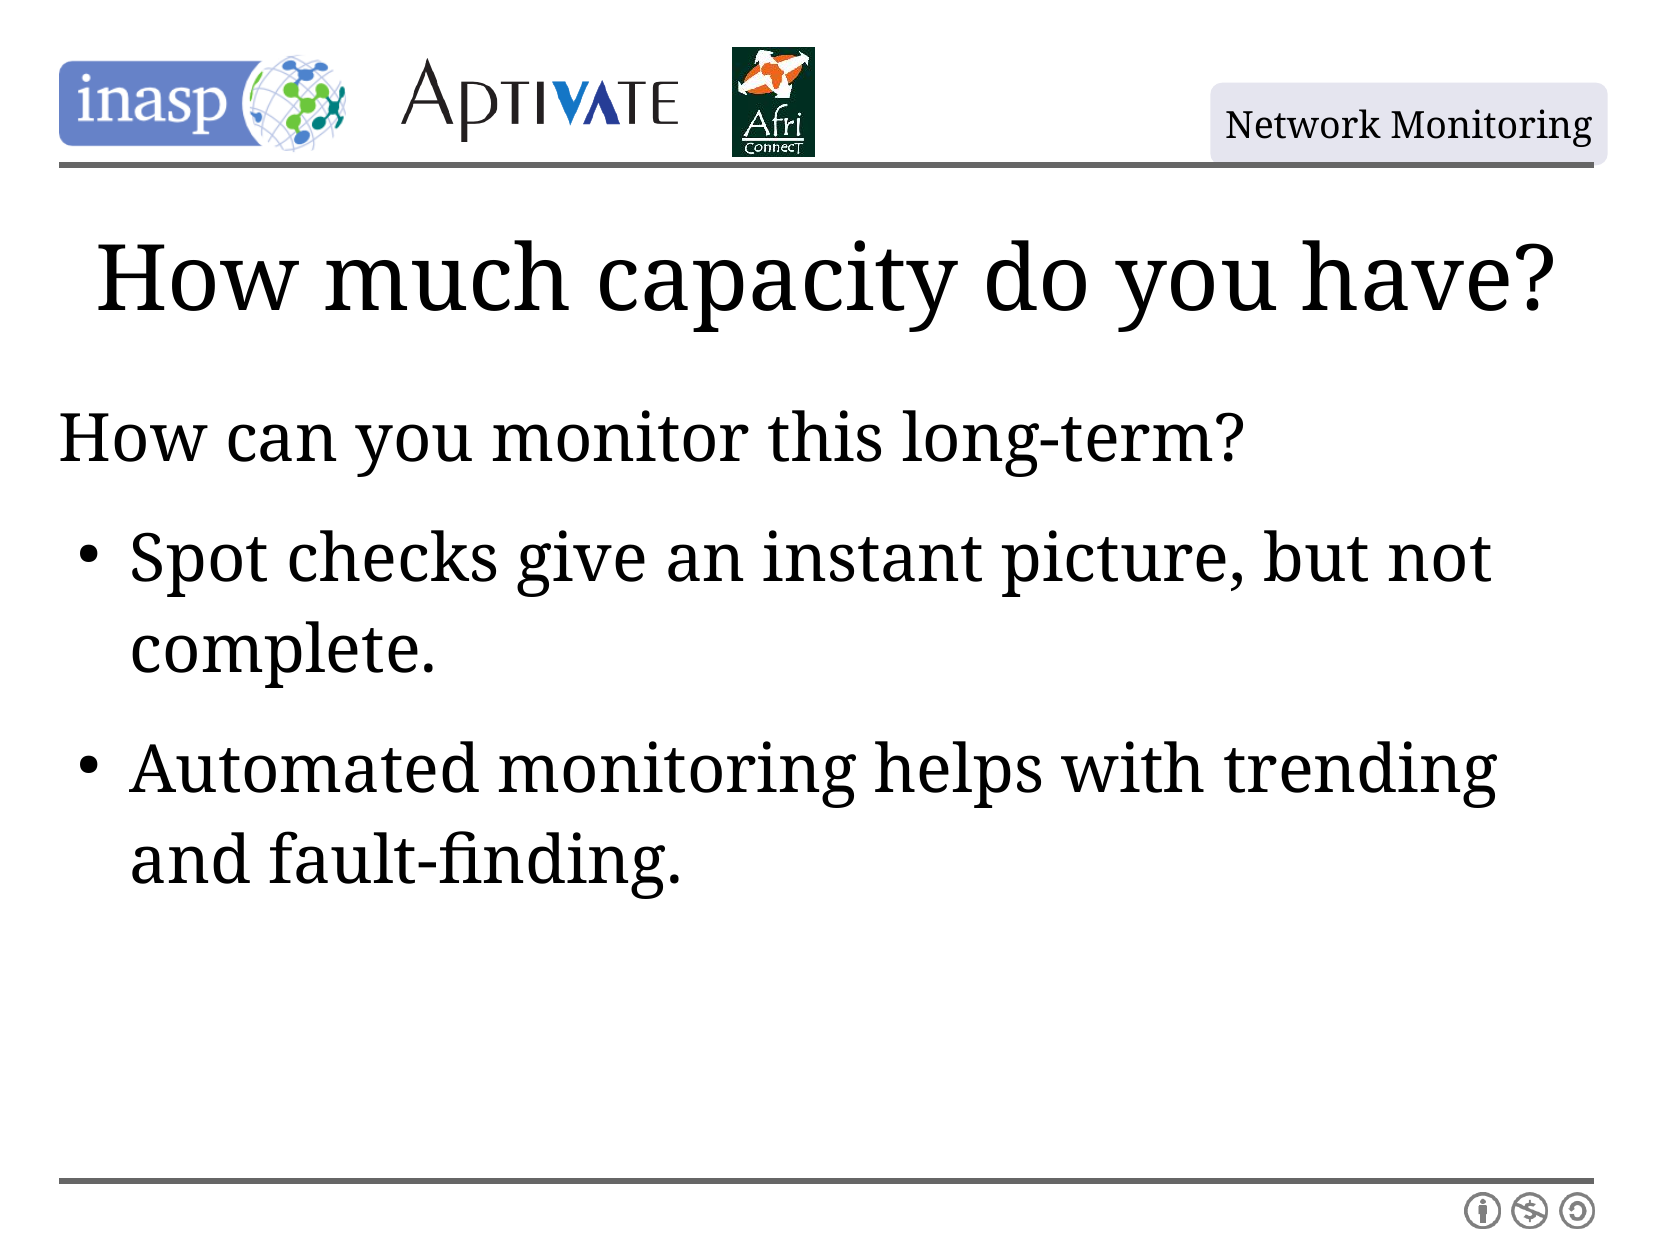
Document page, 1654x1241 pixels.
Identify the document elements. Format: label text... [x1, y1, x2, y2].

picture [59, 47, 355, 160]
picture [732, 47, 815, 157]
picture [1559, 1192, 1595, 1229]
picture [401, 58, 678, 142]
title How much capacity do you have? [59, 212, 1595, 343]
picture [1464, 1192, 1501, 1229]
picture [1511, 1192, 1548, 1229]
list How can you monitor this long-term? Spot checks give an instant picture, but not complete. Automated monitoring helps with trending and fault-finding. [59, 389, 1595, 1109]
